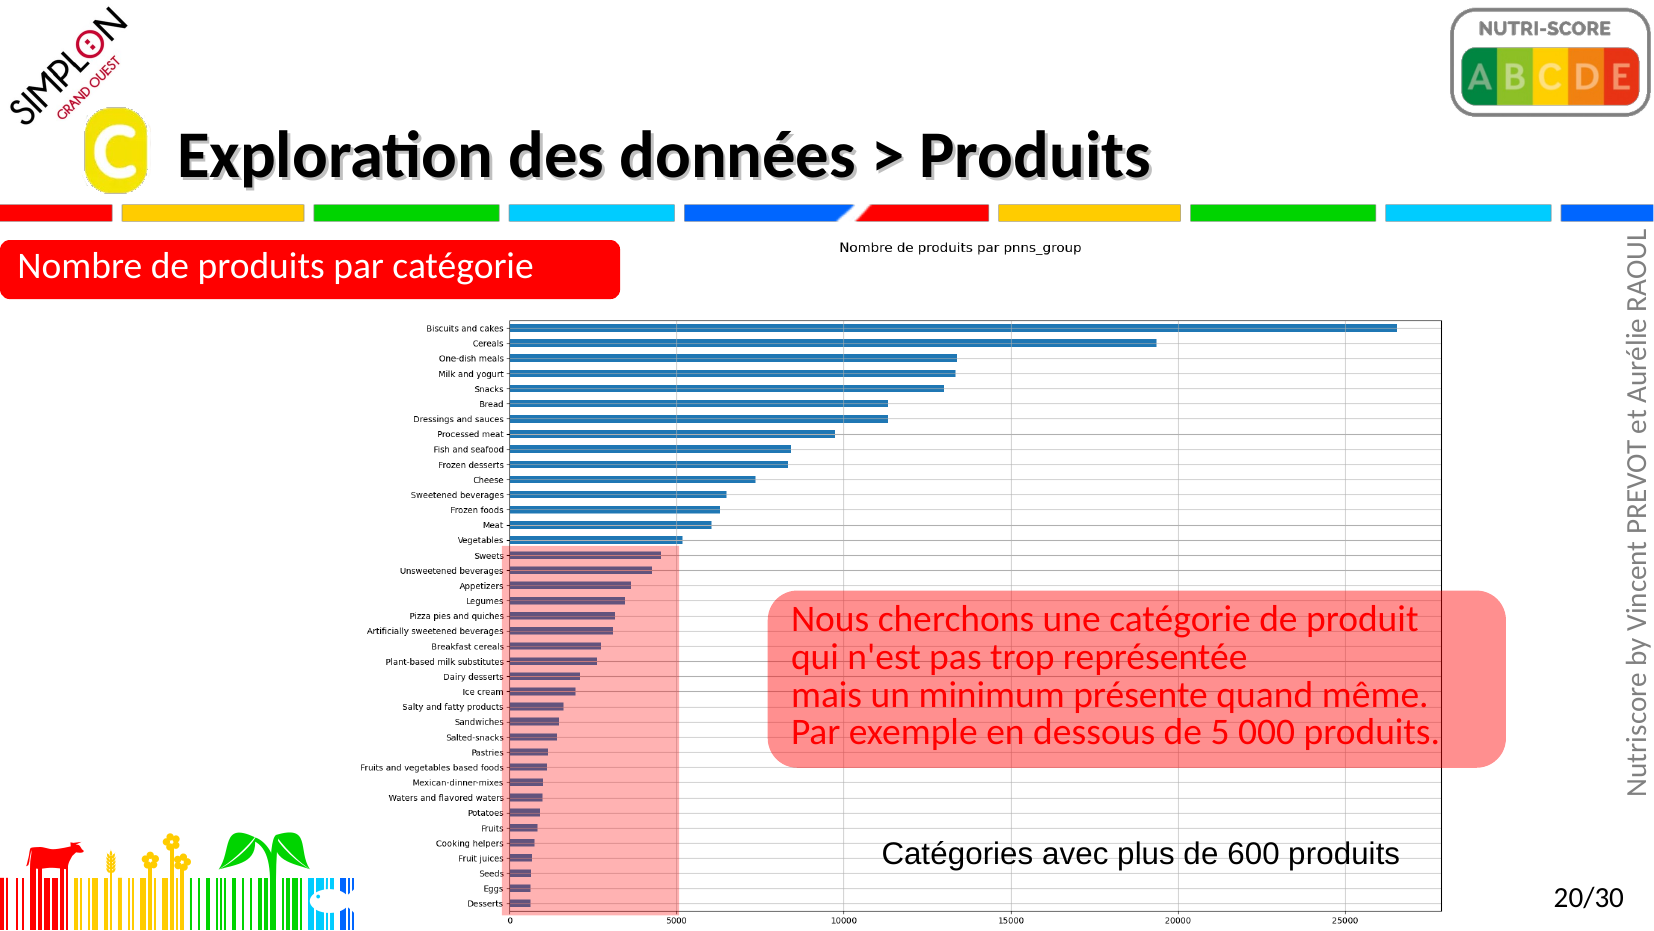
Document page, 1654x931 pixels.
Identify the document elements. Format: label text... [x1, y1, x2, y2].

picture [0, 200, 1654, 225]
picture [1448, 4, 1654, 119]
picture [2, 2, 147, 147]
title Exploration des données > Produits [177, 108, 1571, 213]
text_box Nous cherchons une catégorie de produit qui n'est pas trop représentée mais un minimum présente quand même. Par exemple en dessous de 5 000 produits. [767, 590, 1506, 768]
picture [82, 106, 151, 195]
text_box Nombre de produits par catégorie [0, 240, 621, 300]
text_box Catégories avec plus de 600 produits [866, 829, 1536, 886]
picture [0, 236, 1447, 931]
text_box [501, 545, 680, 916]
